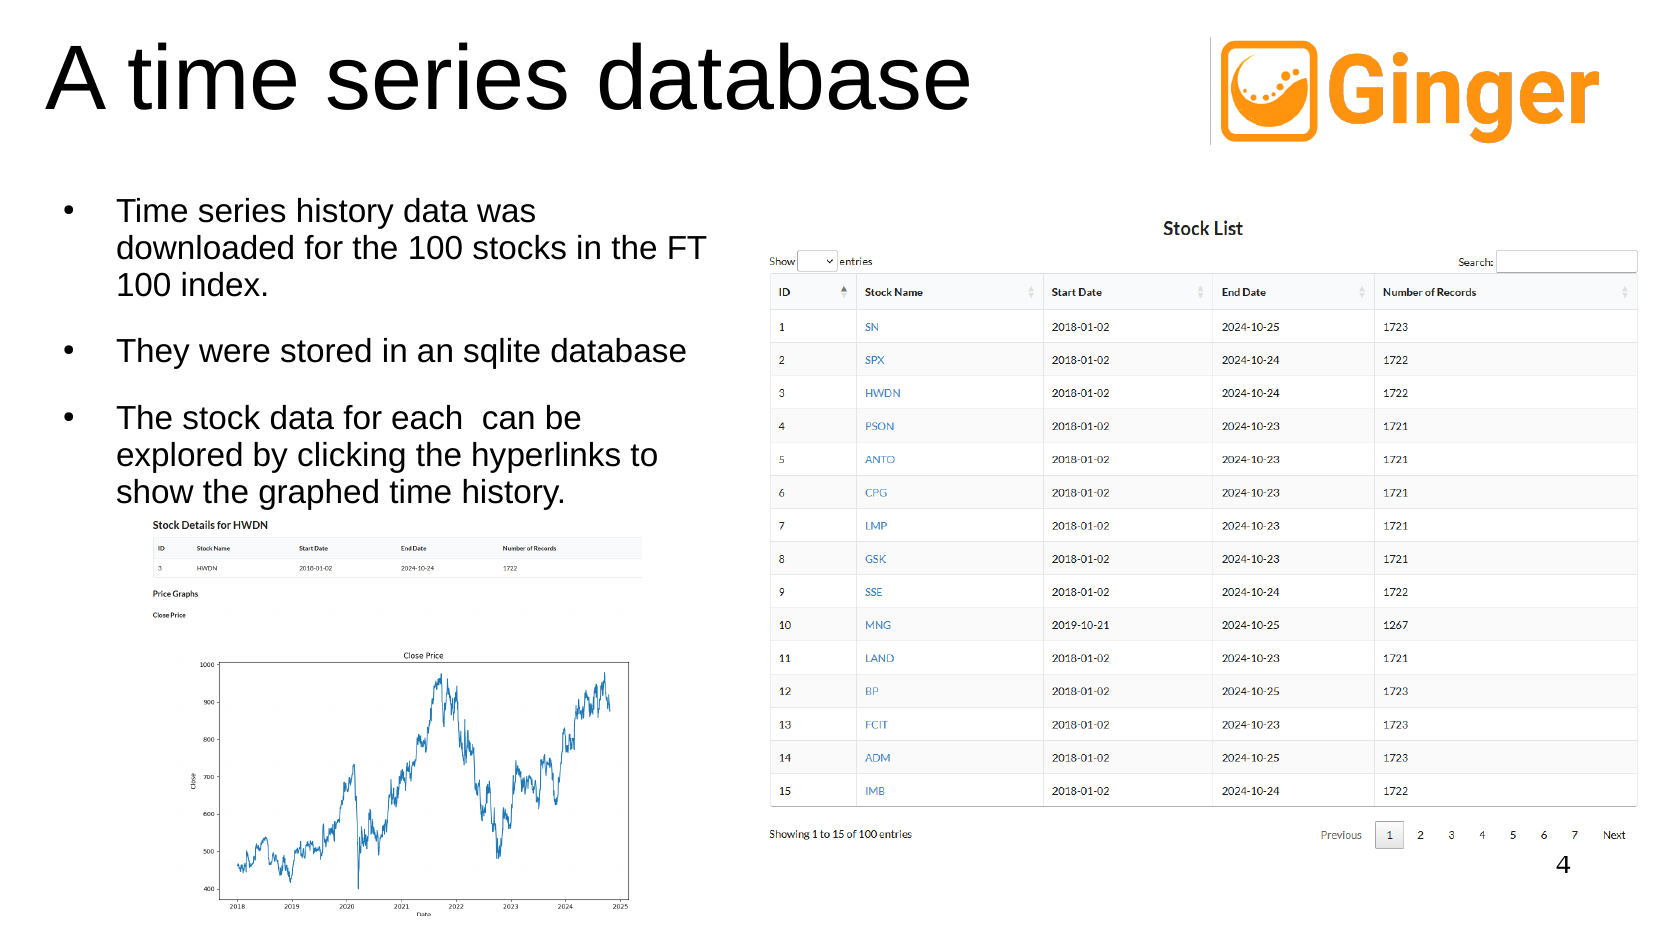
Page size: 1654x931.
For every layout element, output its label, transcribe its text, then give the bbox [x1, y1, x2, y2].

title A time series database [45, 0, 976, 156]
list Time series history data was downloaded for the 100 stocks in the FT 100 index. They were stored in an sqlite database The stock data for each can be explored by clicking the hyperlinks to show the graphed time history. [45, 192, 713, 838]
picture [147, 519, 642, 916]
picture [750, 187, 1651, 856]
picture [1200, 37, 1613, 145]
